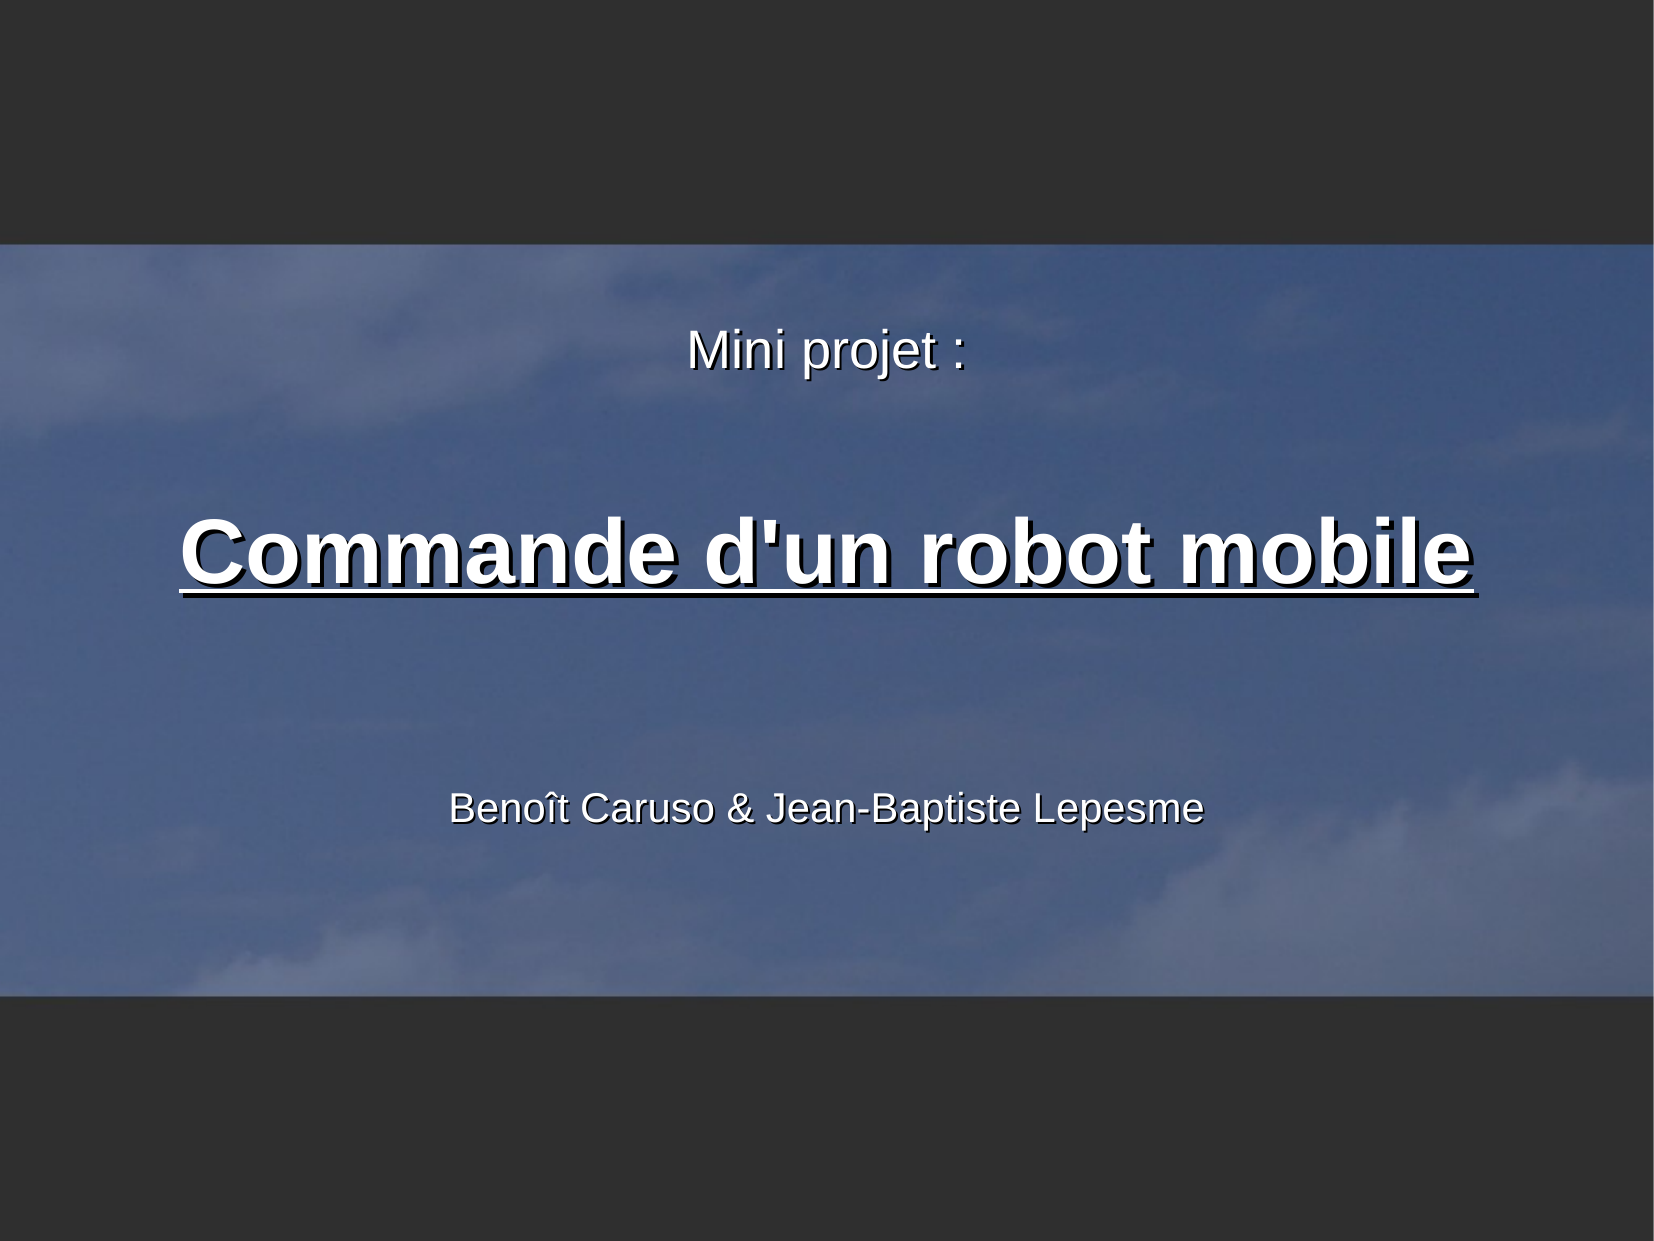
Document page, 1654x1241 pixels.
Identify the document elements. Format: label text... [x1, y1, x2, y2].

picture [0, 0, 1654, 1241]
subtitle Mini projet : Commande d'un robot mobile Benoît Caruso & Jean-Baptiste Lepesme [88, 319, 1565, 892]
